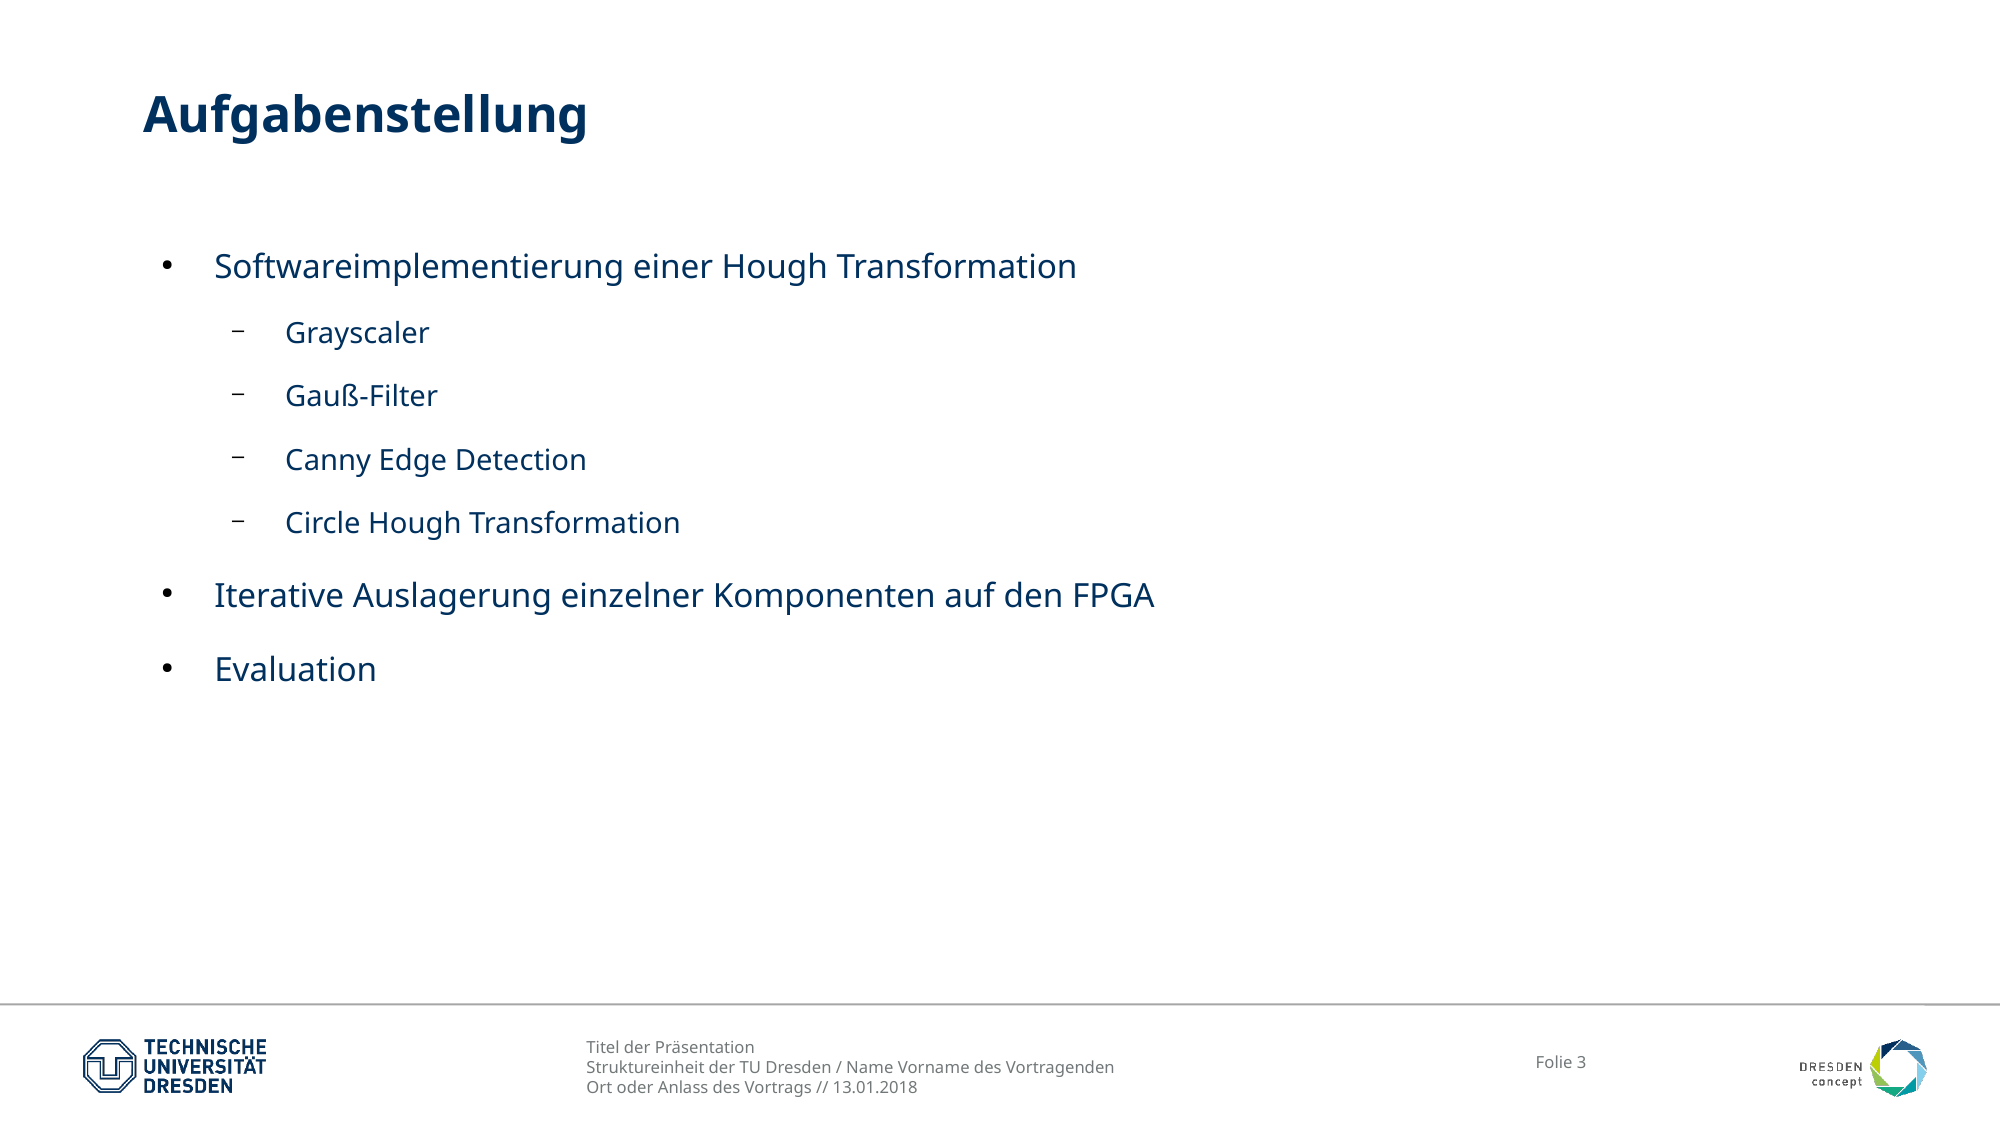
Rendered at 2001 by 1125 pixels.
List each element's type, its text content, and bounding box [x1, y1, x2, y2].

picture [1800, 1039, 1927, 1097]
title Aufgabenstellung [143, 56, 1880, 169]
picture [83, 1039, 266, 1093]
list Softwareimplementierung einer Hough Transformation Grayscaler Gauß-Filter Canny Edge Detection Circle Hough Transformation Iterative Auslagerung einzelner Komponenten auf den FPGA Evaluation [143, 243, 1880, 957]
